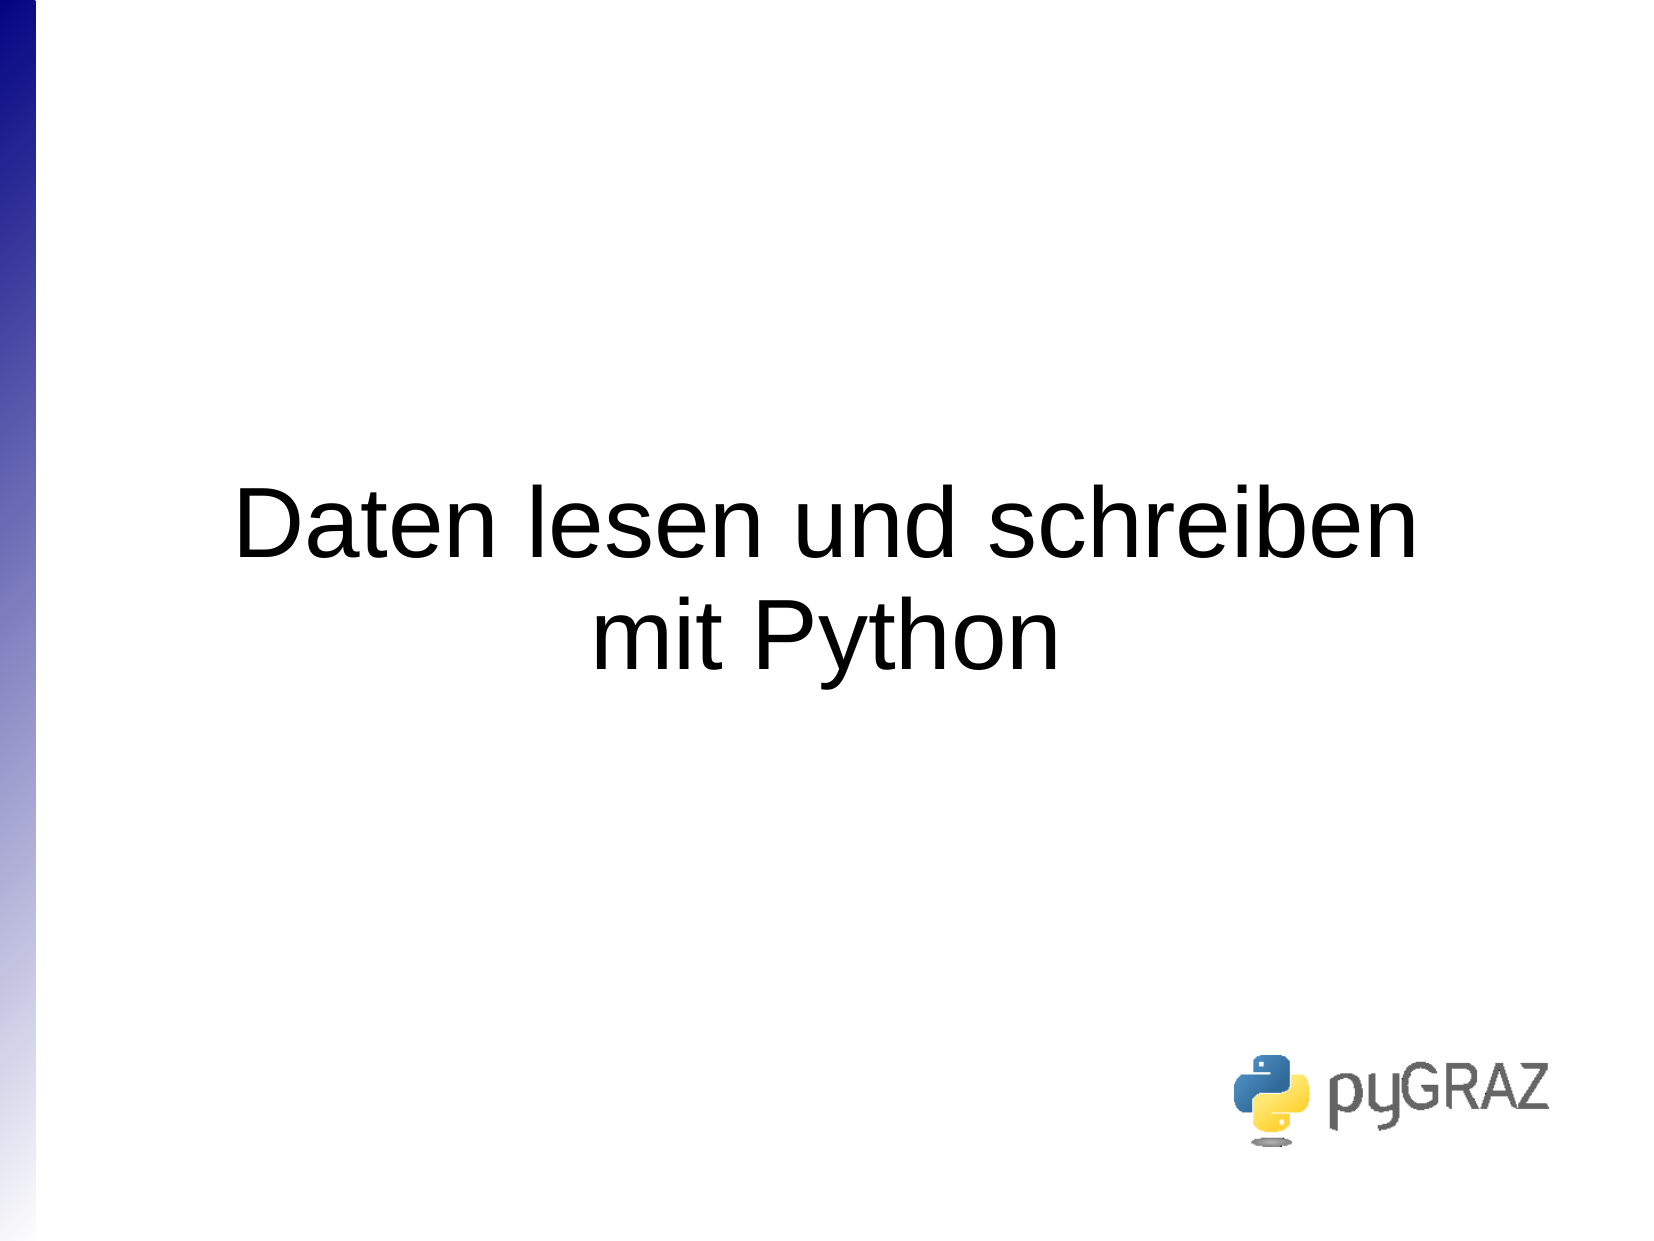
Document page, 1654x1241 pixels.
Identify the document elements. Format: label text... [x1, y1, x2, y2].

picture [1234, 1055, 1549, 1147]
subtitle Daten lesen und schreiben mit Python [82, 49, 1571, 1109]
